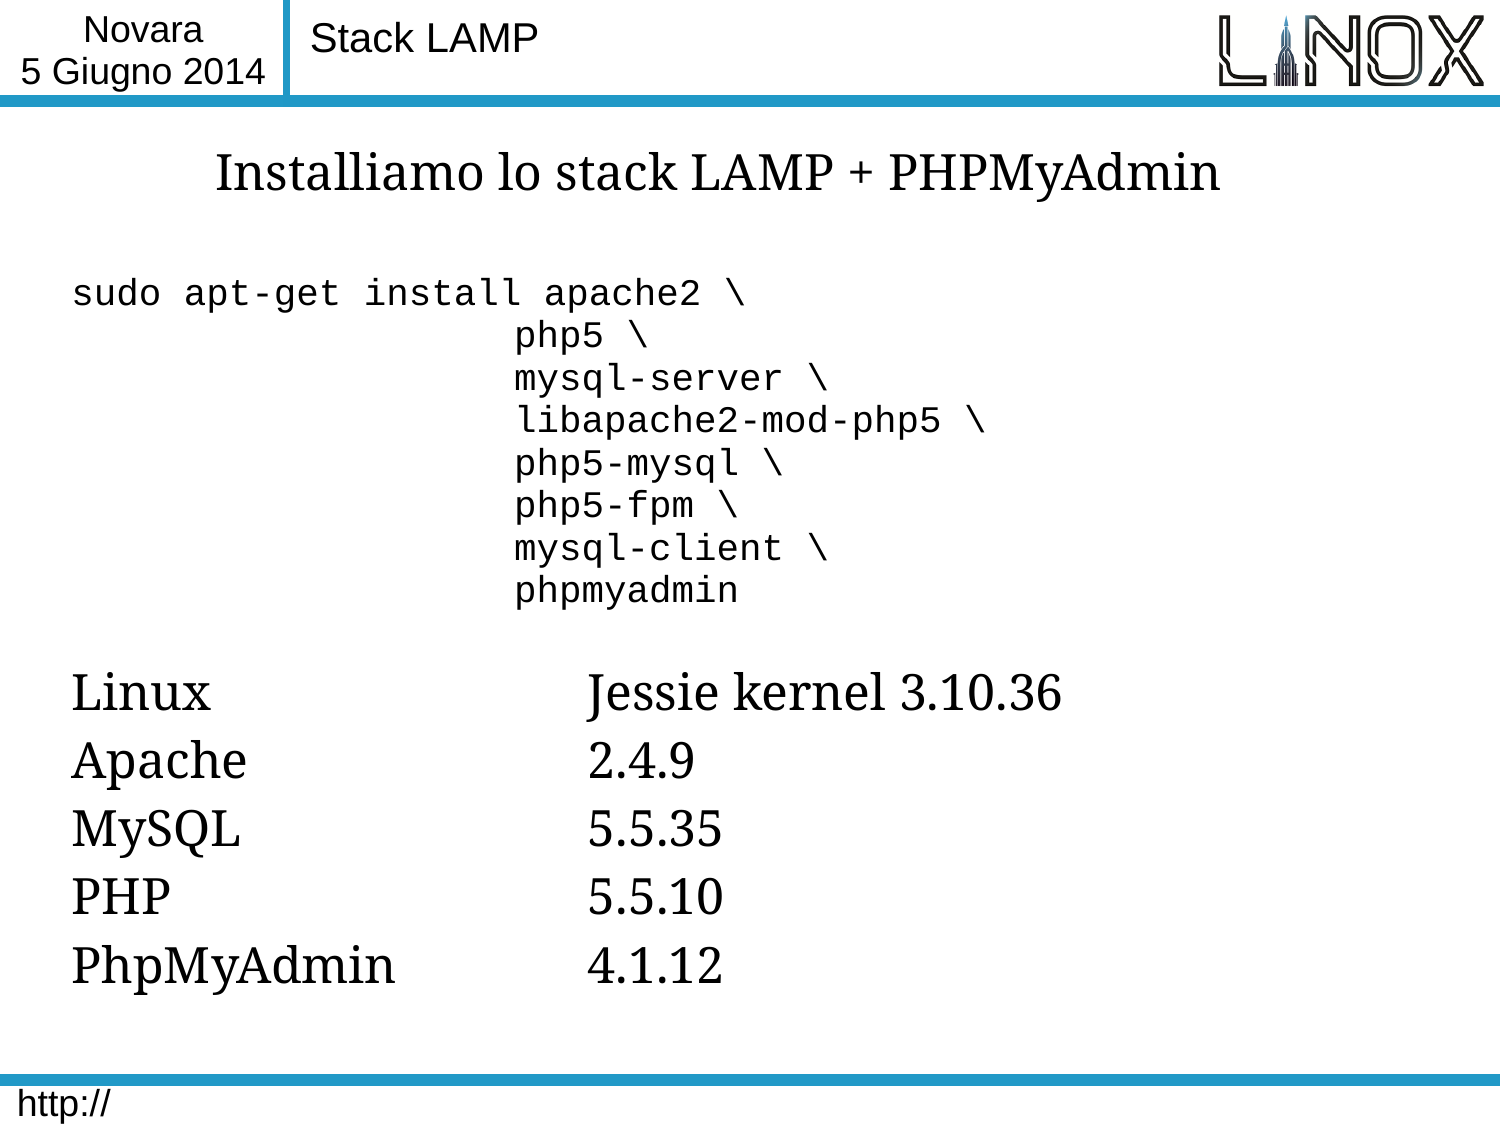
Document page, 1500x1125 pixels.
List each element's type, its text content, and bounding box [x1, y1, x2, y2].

list Stack LAMP [295, 7, 1321, 83]
text_box Installiamo lo stack LAMP + PHPMyAdmin sudo apt-get install apache2 \ php5 \ mysql-server \ libapache2-mod-php5 \ php5-mysql \ php5-fpm \ mysql-client \ phpmyadmin Linux Jessie kernel 3.10.36 Apache 2.4.9 MySQL 5.5.35 PHP 5.5.10 PhpMyAdmin 4.1.12 [56, 129, 1382, 1016]
picture [0, 1074, 1500, 1086]
picture [0, 0, 1500, 107]
